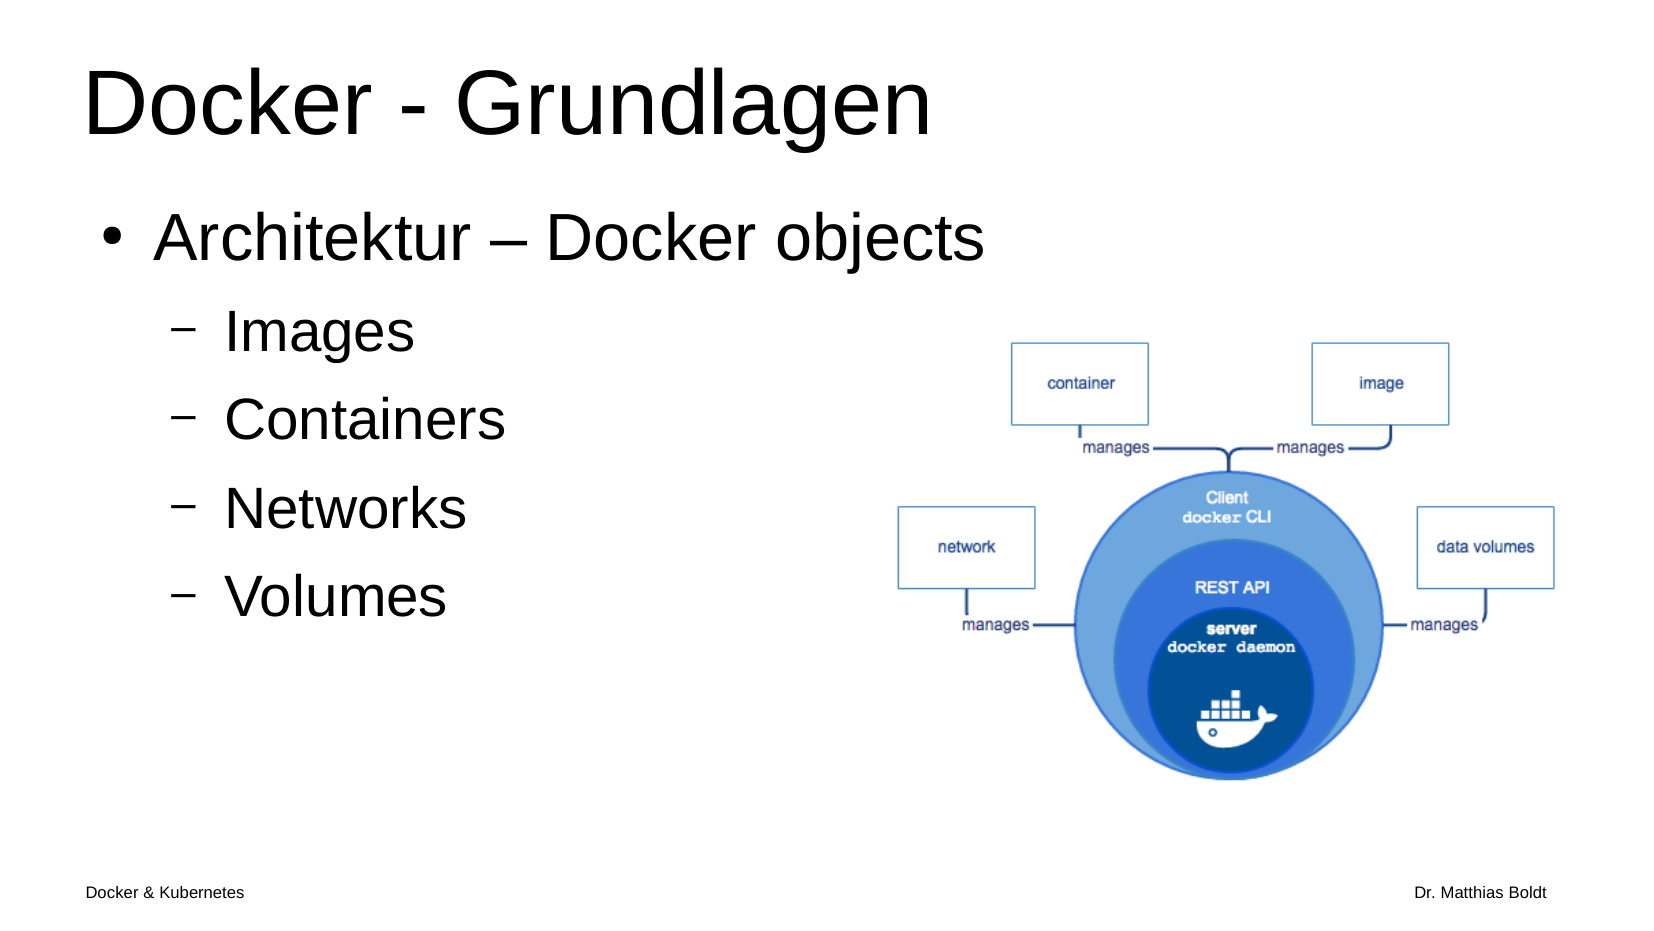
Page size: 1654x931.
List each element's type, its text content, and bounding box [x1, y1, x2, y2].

text_box Docker & Kubernetes Dr. Matthias Boldt [70, 875, 1563, 910]
title Docker - Grundlagen [82, 25, 1571, 181]
picture [891, 284, 1563, 810]
list Architektur – Docker objects Images Containers Networks Volumes [82, 199, 1571, 845]
